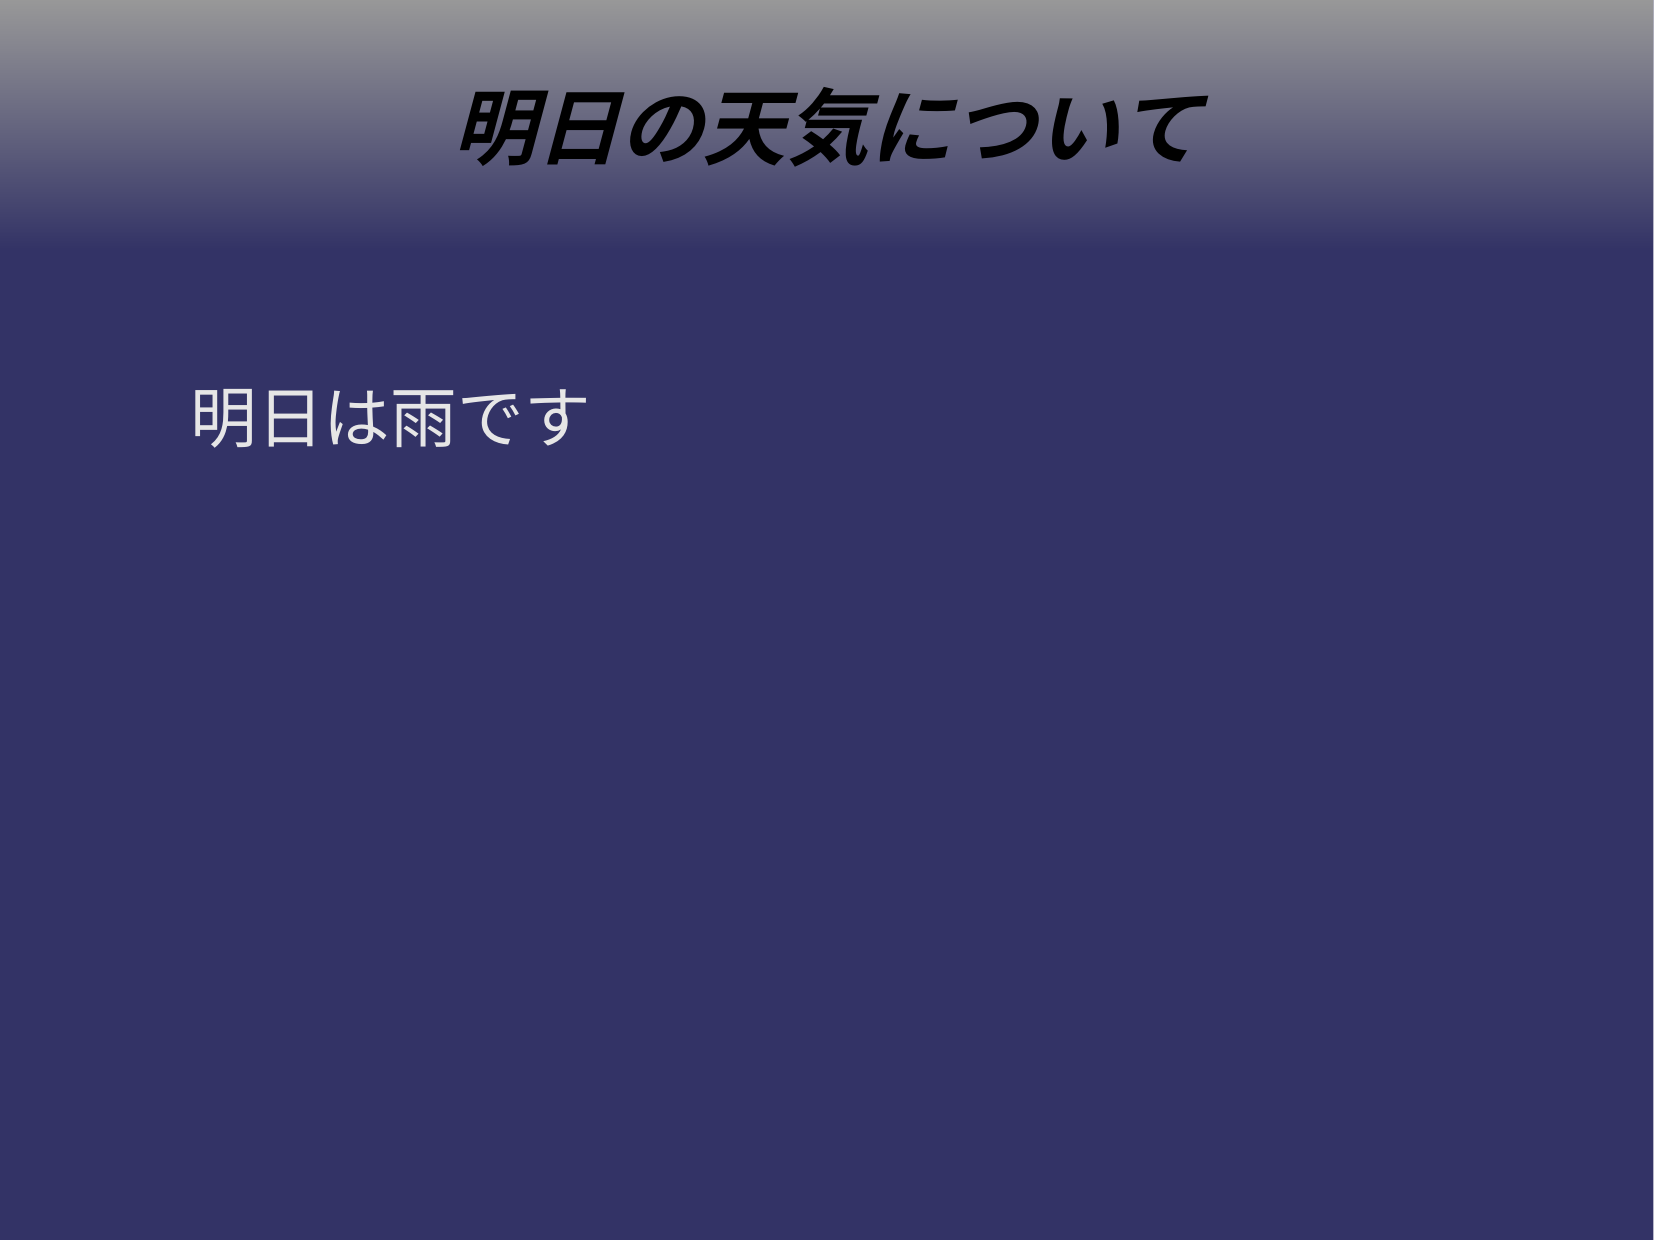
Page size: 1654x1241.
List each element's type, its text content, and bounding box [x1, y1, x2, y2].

title 明日の天気について [121, 19, 1534, 227]
list 明日は雨です [178, 364, 1570, 1147]
